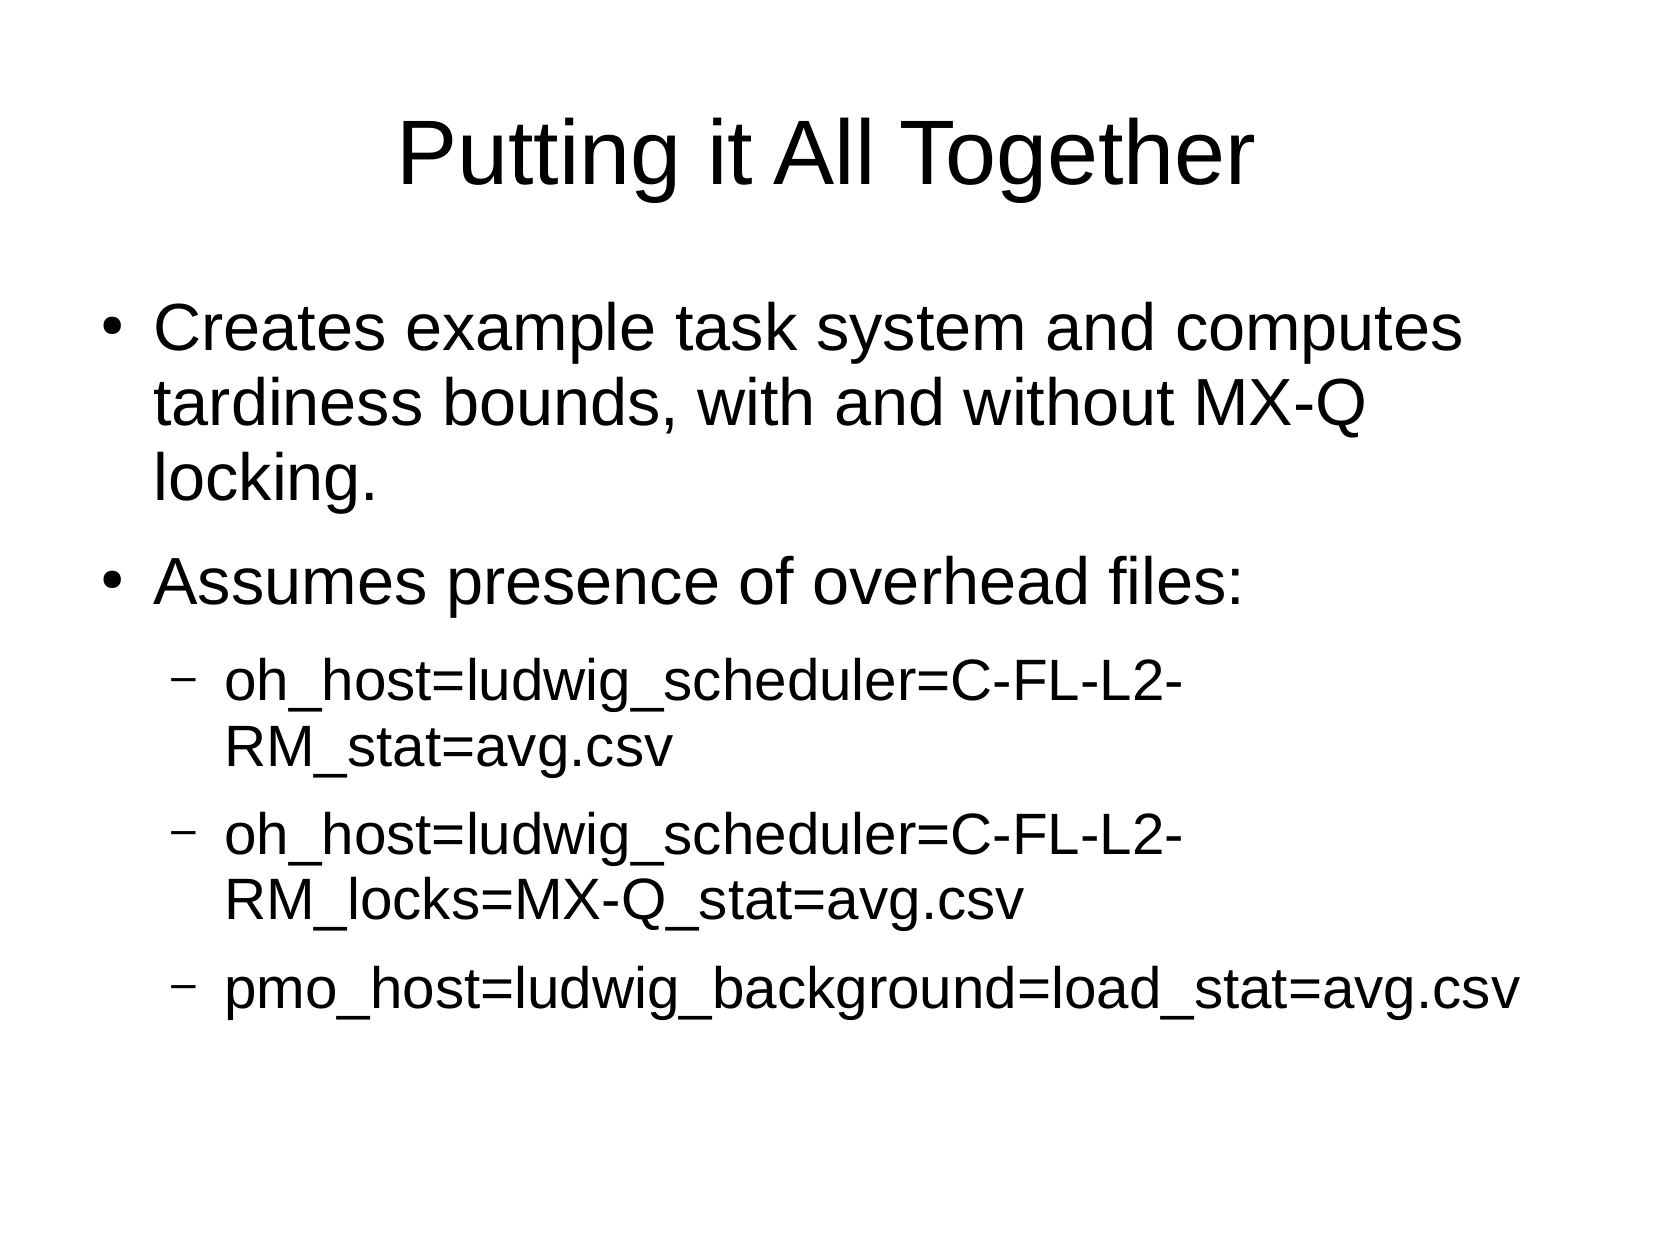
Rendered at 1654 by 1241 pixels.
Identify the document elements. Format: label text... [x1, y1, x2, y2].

list Creates example task system and computes tardiness bounds, with and without MX-Q locking. Assumes presence of overhead files: oh_host=ludwig_scheduler=C-FL-L2-RM_stat=avg.csv oh_host=ludwig_scheduler=C-FL-L2-RM_locks=MX-Q_stat=avg.csv pmo_host=ludwig_background=load_stat=avg.csv [82, 290, 1571, 1010]
title Putting it All Together [82, 49, 1571, 257]
